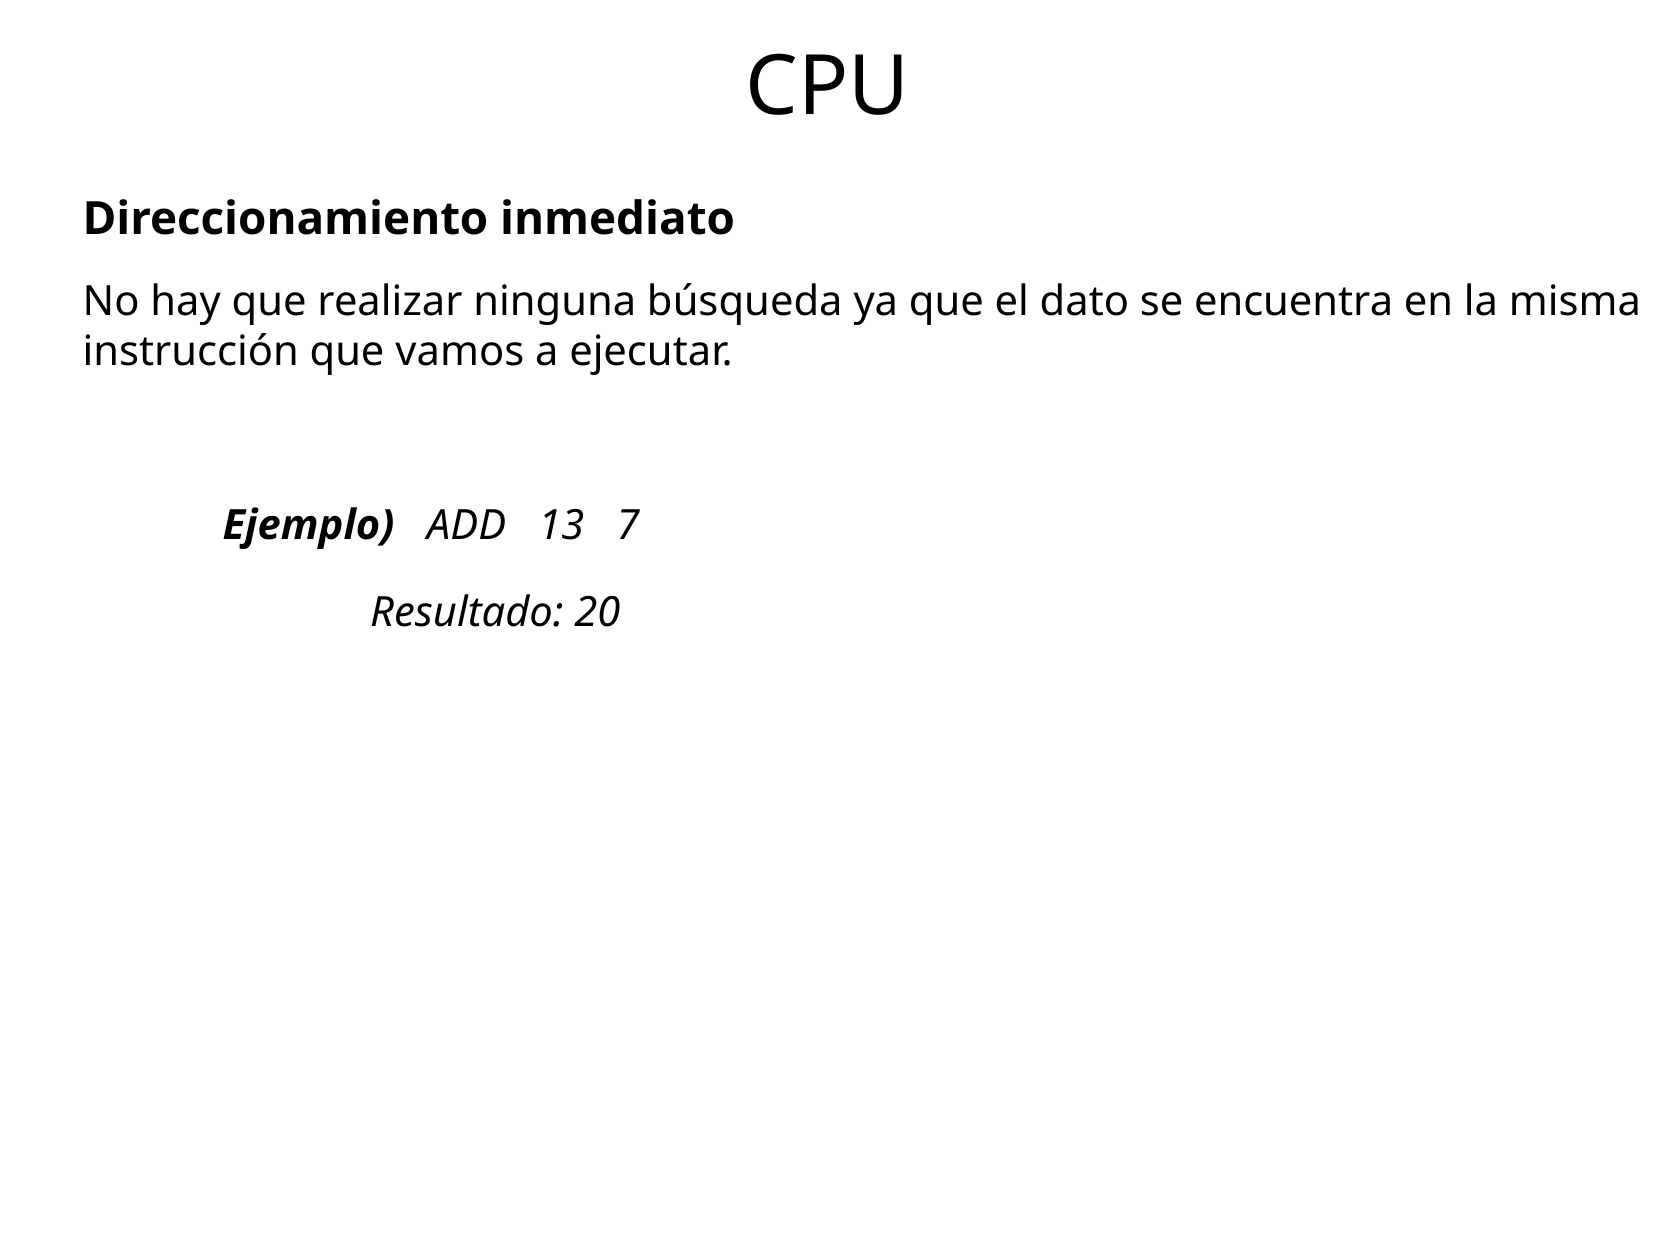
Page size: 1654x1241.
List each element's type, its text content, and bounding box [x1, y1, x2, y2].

title CPU [83, 0, 1572, 163]
subtitle Direccionamiento inmediato No hay que realizar ninguna búsqueda ya que el dato se encuentra en la misma instrucción que vamos a ejecutar. Ejemplo) ADD 13 7 Resultado: 20 [82, 188, 1654, 1241]
